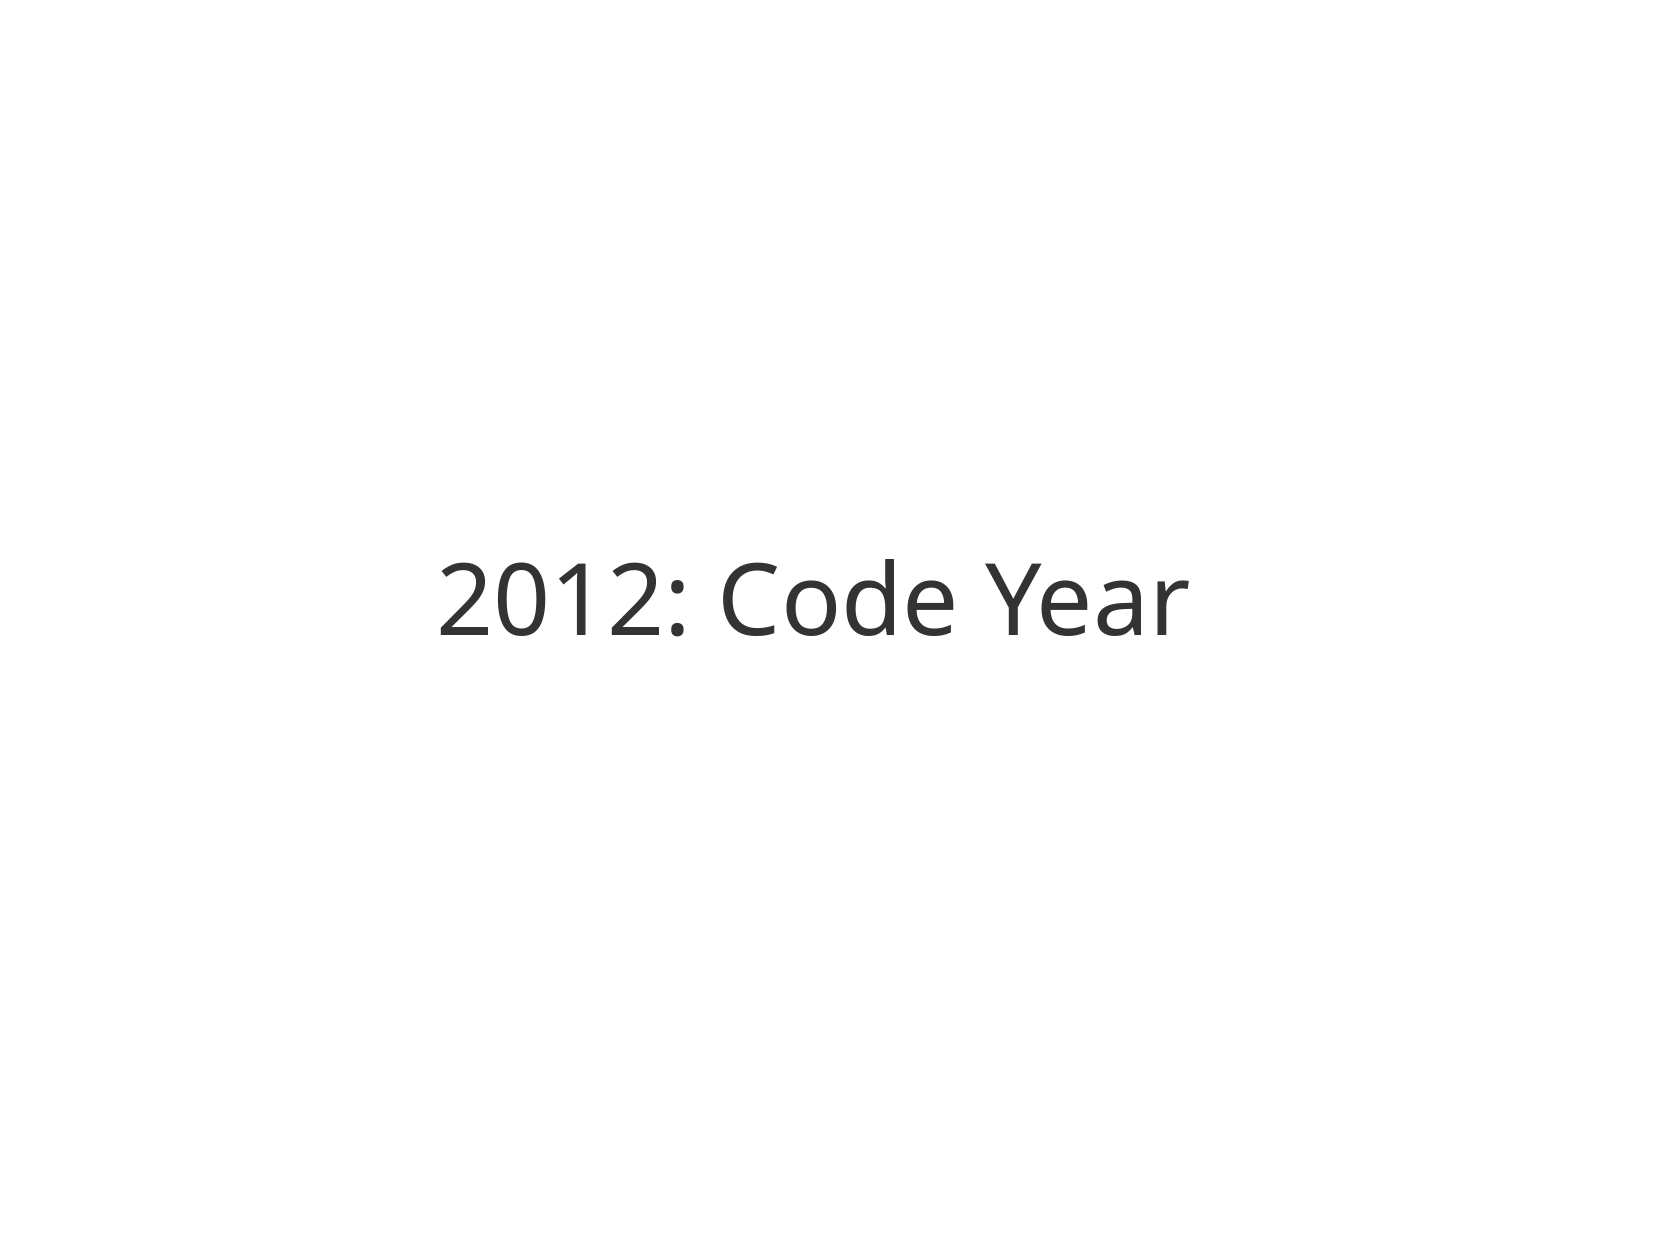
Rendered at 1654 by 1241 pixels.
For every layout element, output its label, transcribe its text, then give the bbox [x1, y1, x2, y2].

subtitle 2012: Code Year [82, 49, 1571, 1144]
